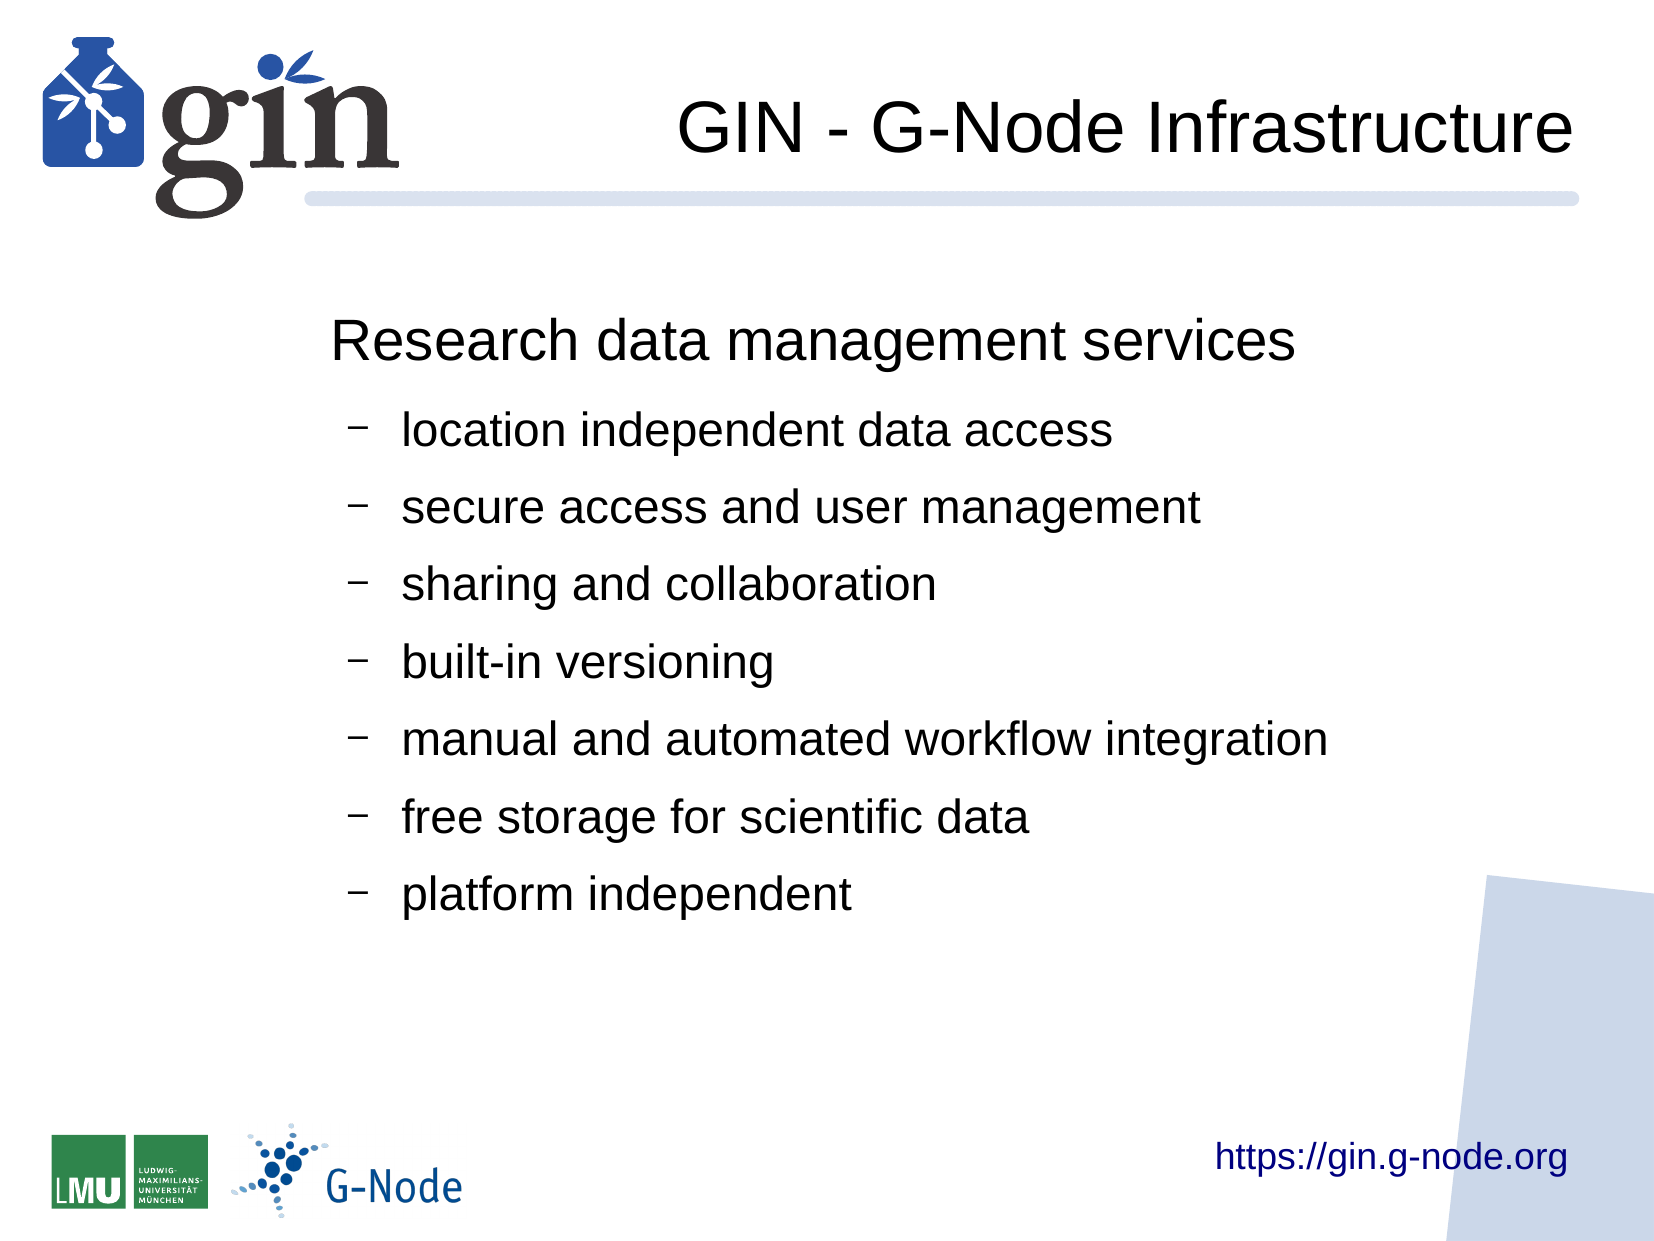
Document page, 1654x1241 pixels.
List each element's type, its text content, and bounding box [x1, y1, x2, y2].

text_box https://gin.g-node.org [1200, 1128, 1625, 1186]
picture [230, 1123, 467, 1219]
picture [33, 30, 409, 224]
list Research data management services location independent data access secure access and user management sharing and collaboration built-in versioning manual and automated workflow integration free storage for scientific data platform independent [259, 307, 1460, 661]
text_box GIN - G-Node Infrastructure [87, 30, 1576, 226]
